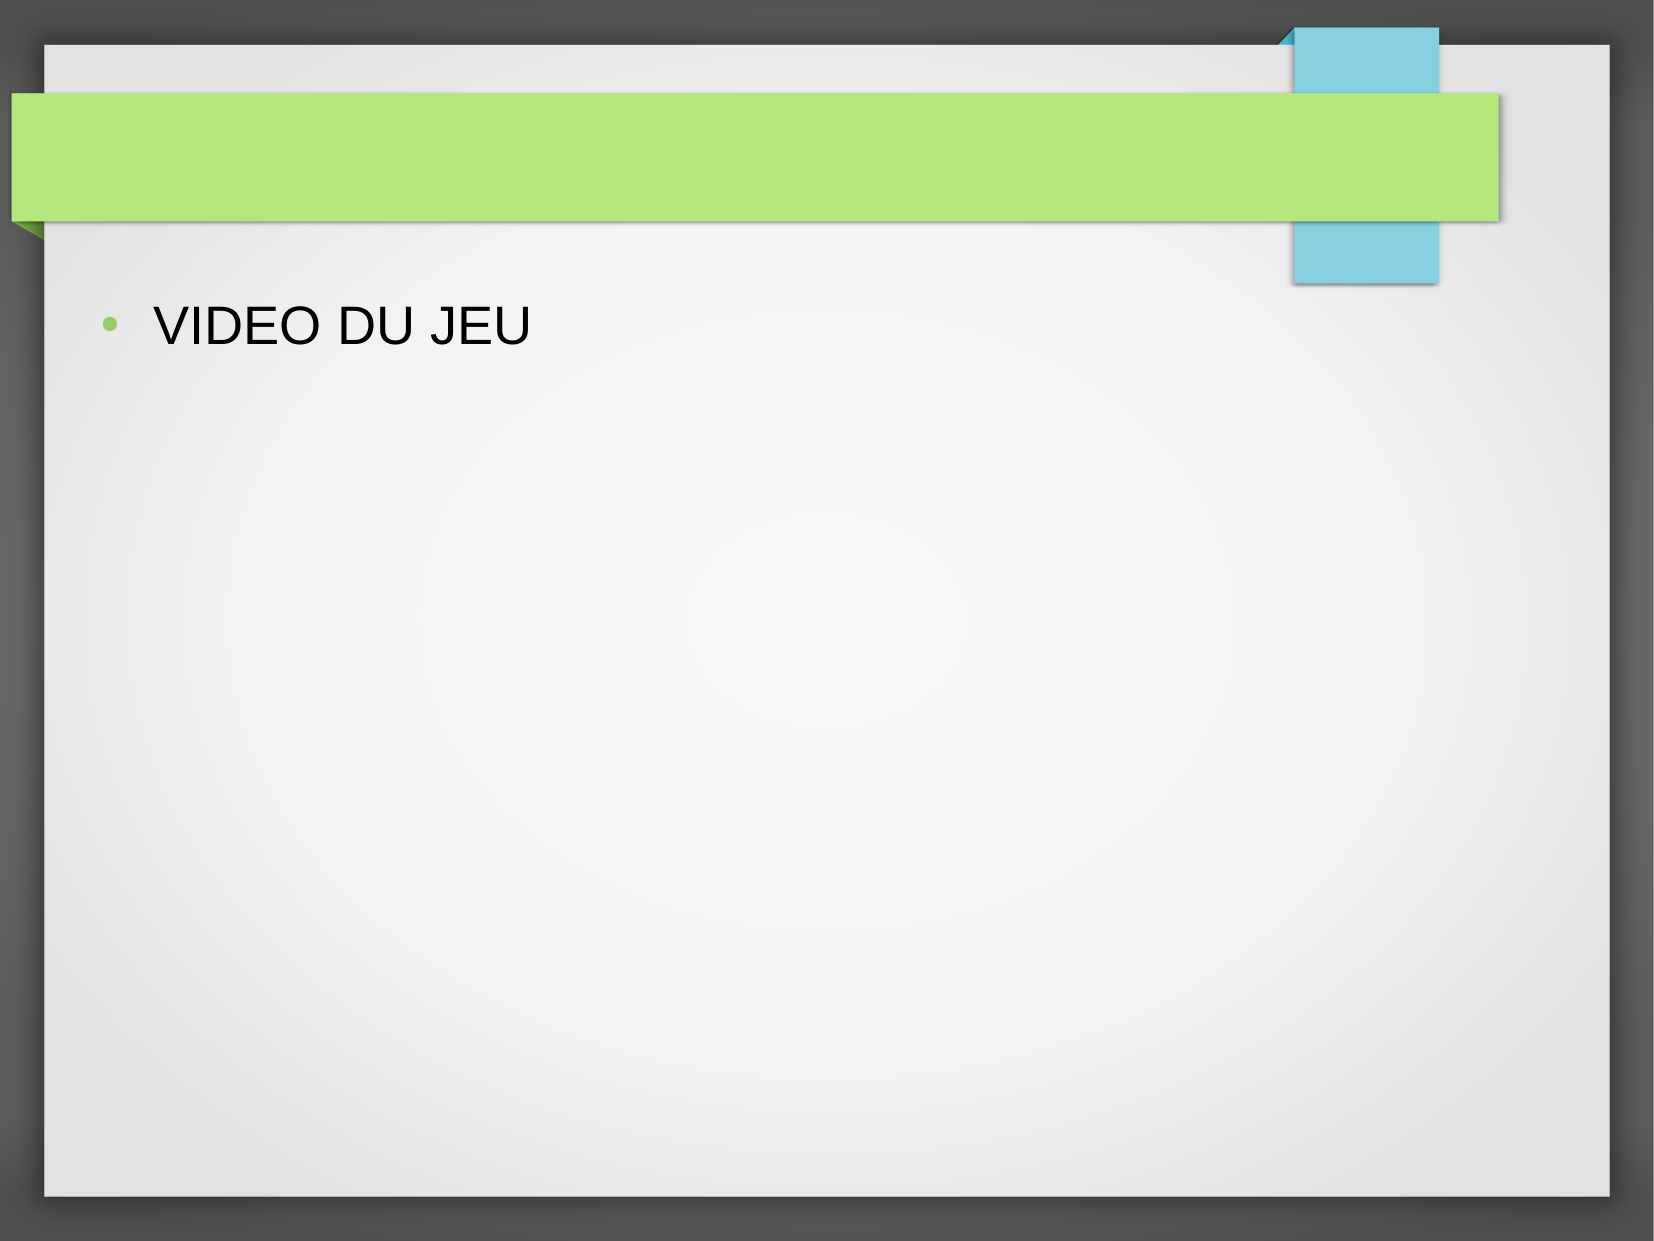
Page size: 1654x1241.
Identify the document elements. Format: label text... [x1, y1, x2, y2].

picture [0, 0, 1654, 1241]
list VIDEO DU JEU [82, 295, 1571, 1015]
